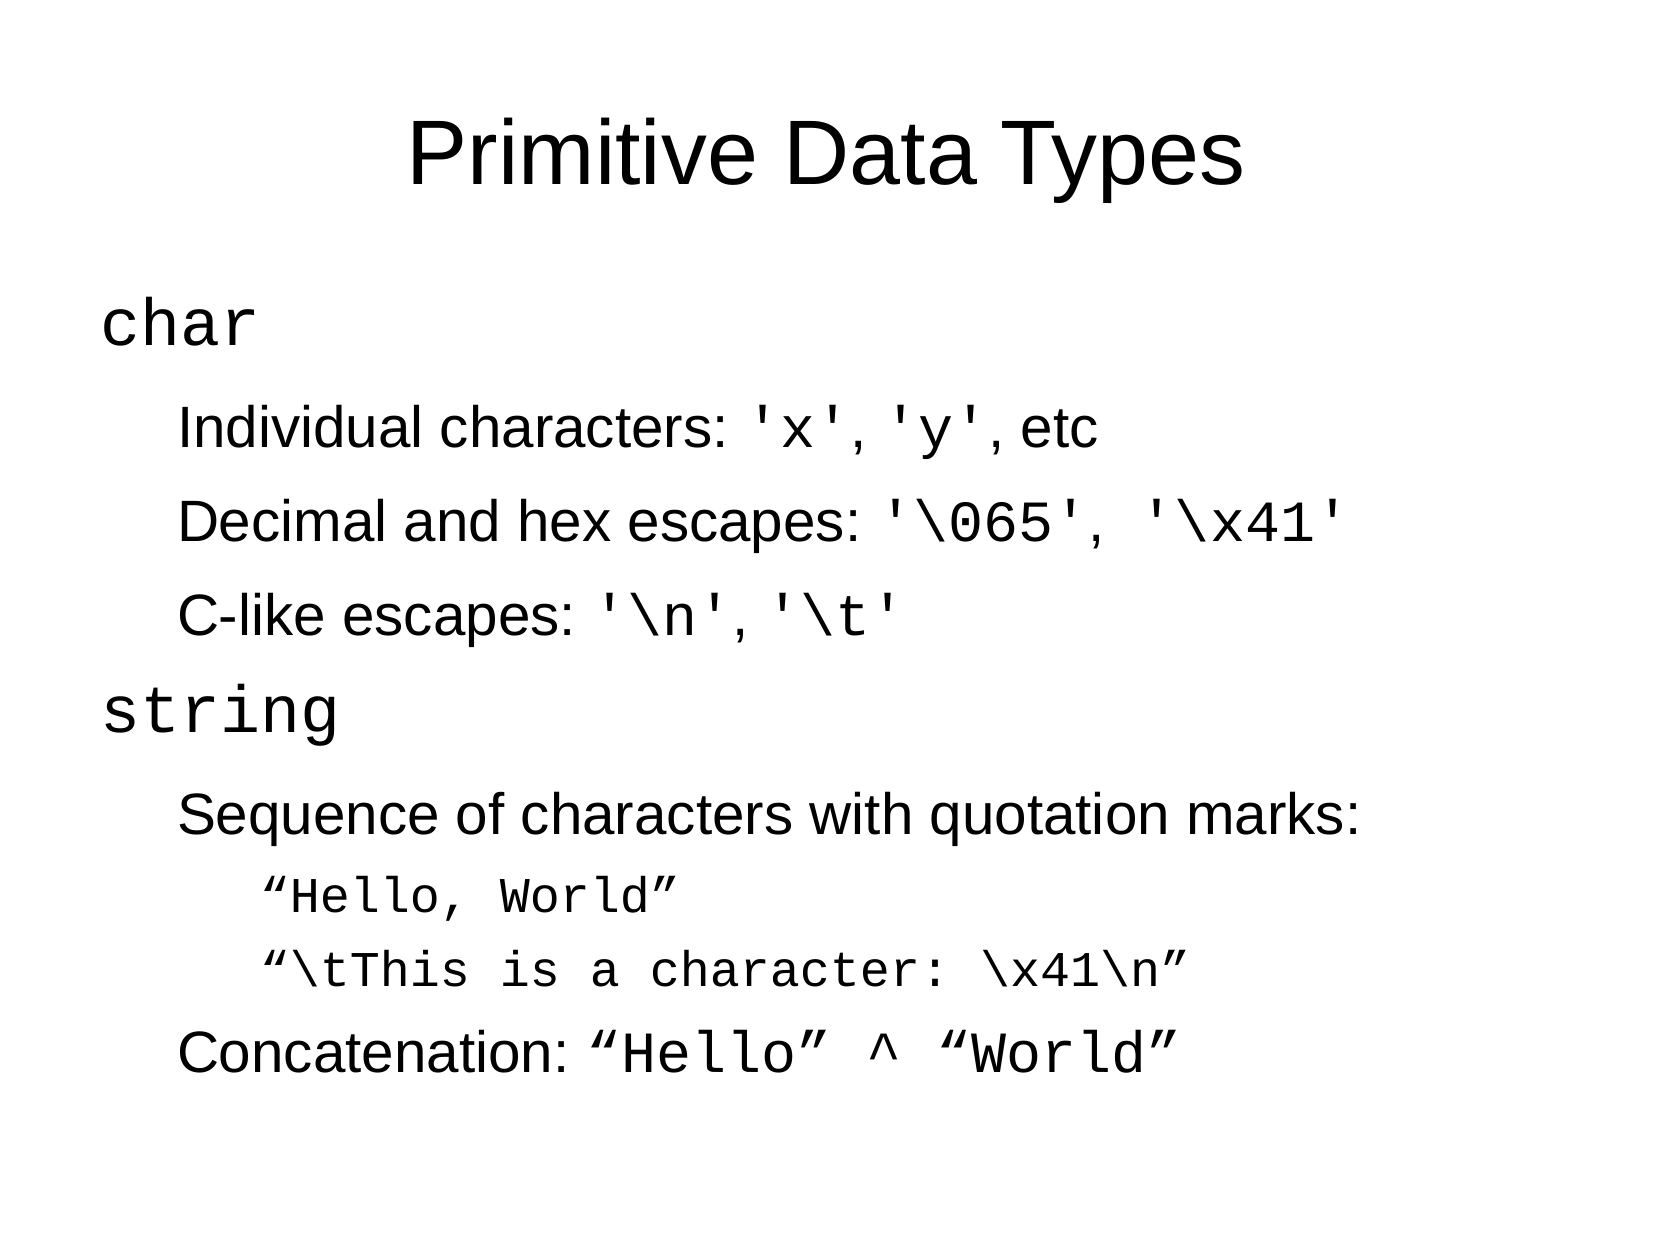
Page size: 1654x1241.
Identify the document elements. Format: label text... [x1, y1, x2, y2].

title Primitive Data Types [82, 56, 1571, 250]
list char Individual characters: 'x', 'y', etc Decimal and hex escapes: '\065', '\x41' C-like escapes: '\n', '\t' string Sequence of characters with quotation marks: “Hello, World” “\tThis is a character: \x41\n” Concatenation: “Hello” ^ “World” [82, 290, 1571, 1094]
